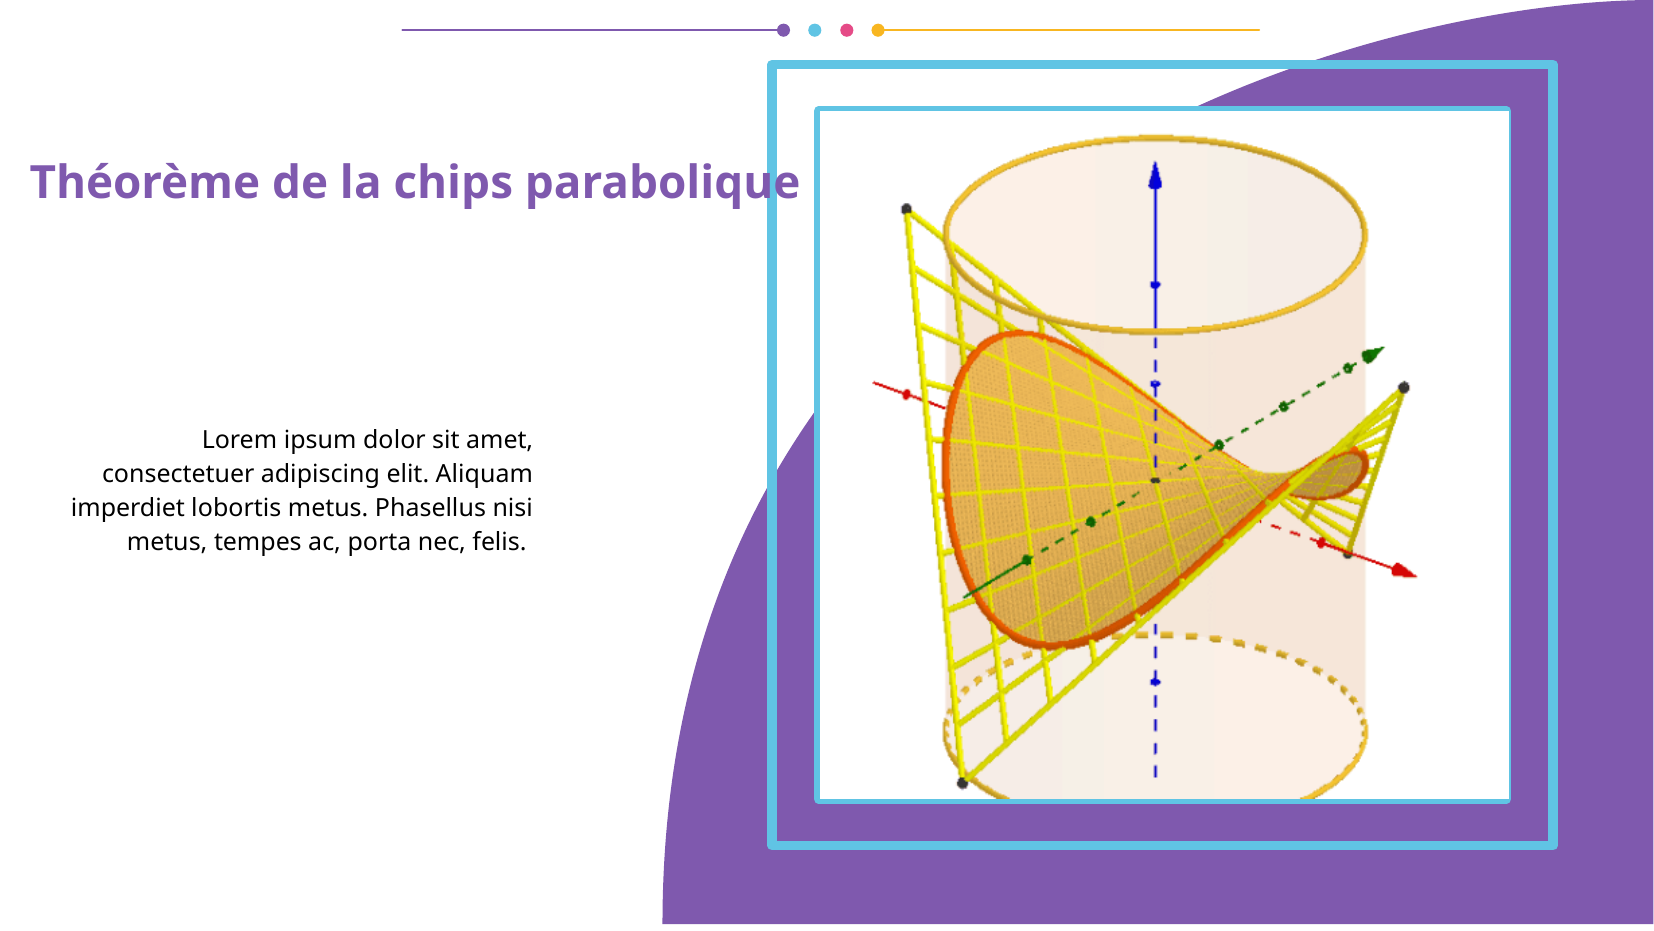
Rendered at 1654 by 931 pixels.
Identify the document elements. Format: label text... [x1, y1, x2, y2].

title Théorème de la chips parabolique [29, 118, 820, 244]
picture [820, 111, 1509, 800]
title Lorem ipsum dolor sit amet, consectetuer adipiscing elit. Aliquam imperdiet lobortis metus. Phasellus nisi metus, tempes ac, porta nec, felis. [69, 381, 534, 565]
